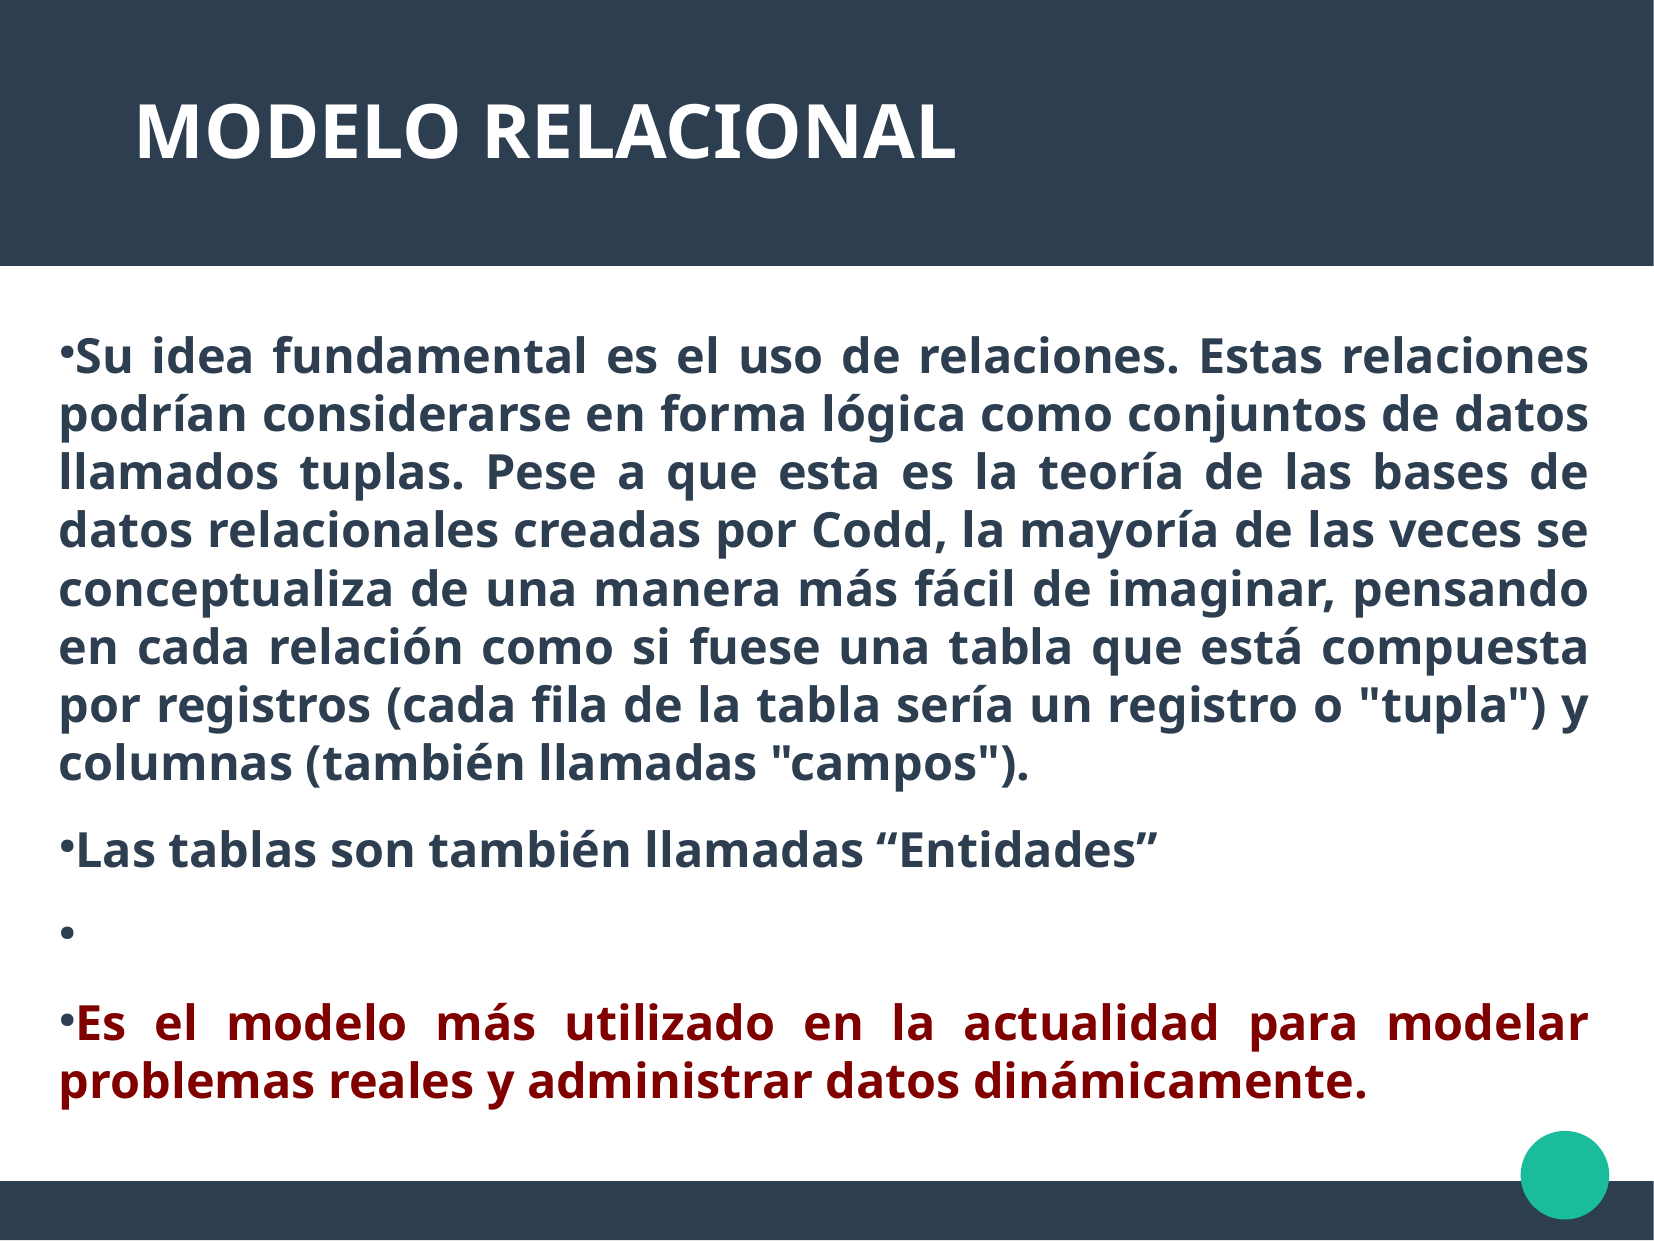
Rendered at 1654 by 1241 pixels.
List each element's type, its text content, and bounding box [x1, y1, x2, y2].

list Su idea fundamental es el uso de relaciones. Estas relaciones podrían considerarse en forma lógica como conjuntos de datos llamados tuplas. Pese a que esta es la teoría de las bases de datos relacionales creadas por Codd, la mayoría de las veces se conceptualiza de una manera más fácil de imaginar, pensando en cada relación como si fuese una tabla que está compuesta por registros (cada fila de la tabla sería un registro o "tupla") y columnas (también llamadas "campos"). Las tablas son también llamadas “Entidades” Es el modelo más utilizado en la actualidad para modelar problemas reales y administrar datos dinámicamente. [59, 324, 1595, 1152]
title MODELO RELACIONAL [59, 49, 1595, 207]
